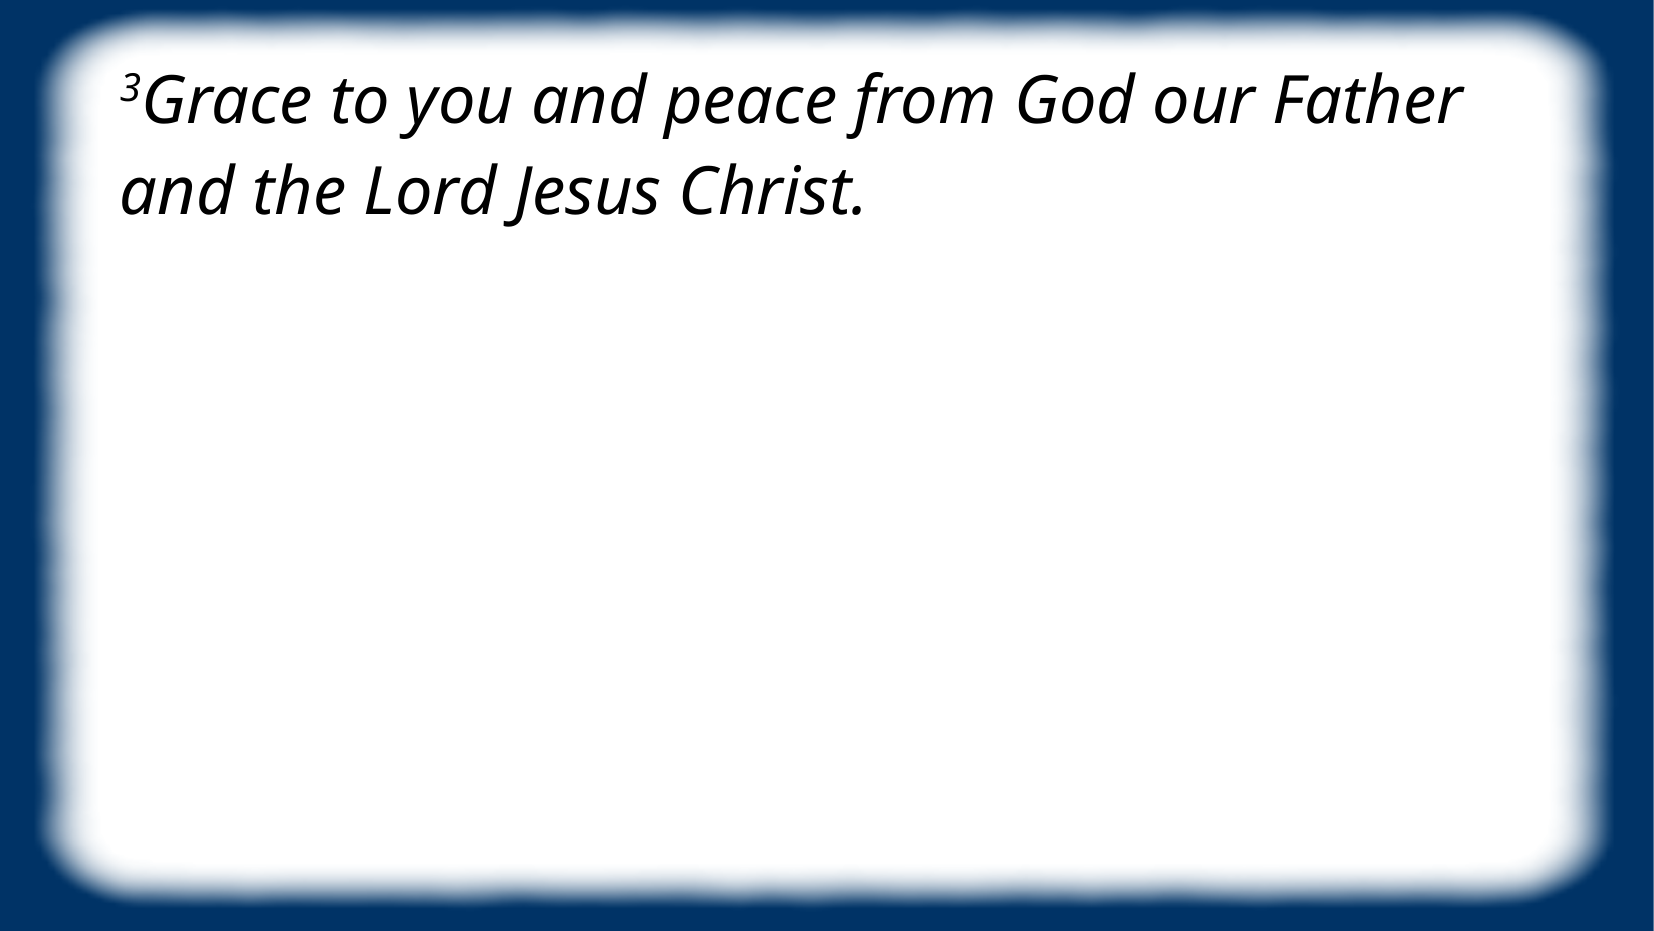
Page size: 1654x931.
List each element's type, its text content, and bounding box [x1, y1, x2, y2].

text_box 3Grace to you and peace from God our Father and the Lord Jesus Christ. [105, 45, 1546, 504]
picture [0, 0, 1654, 931]
